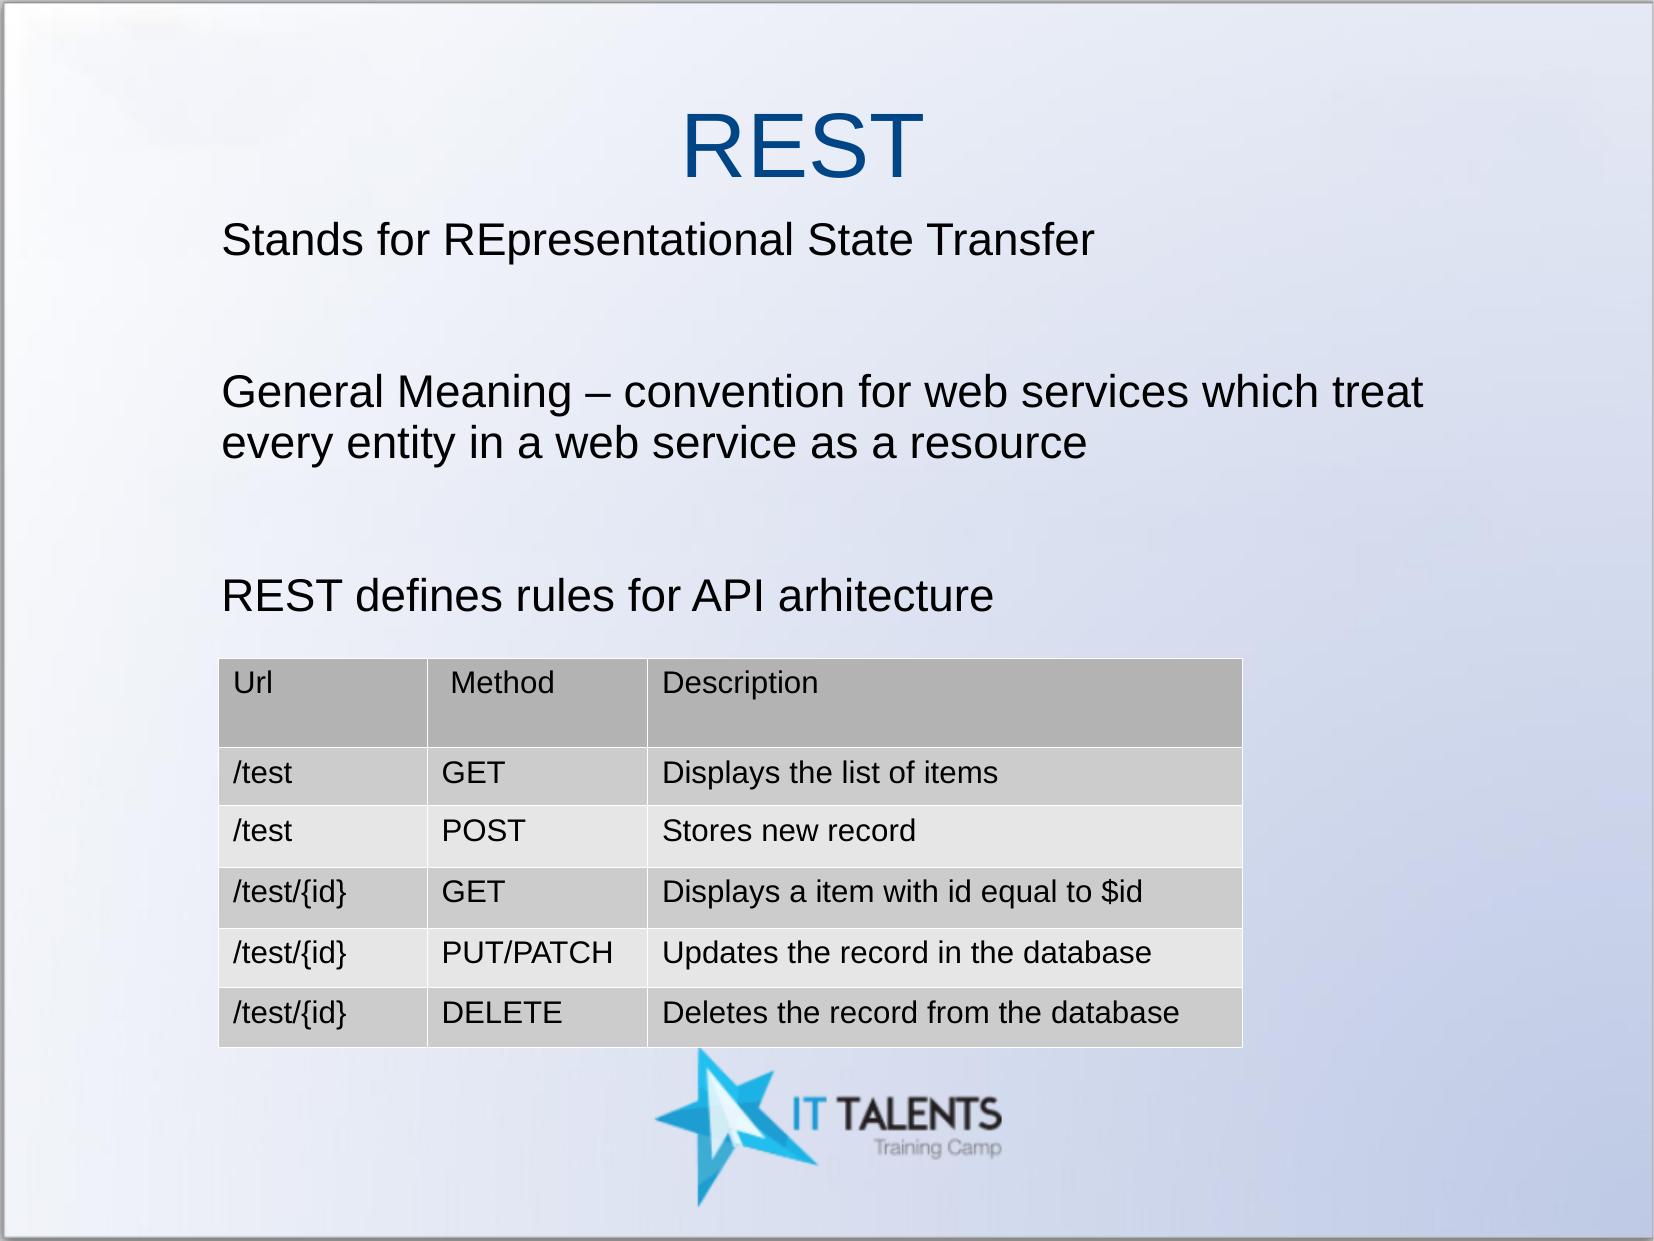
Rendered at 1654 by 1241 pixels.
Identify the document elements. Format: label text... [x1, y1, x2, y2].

table_cell Updates the record in the database [648, 929, 1242, 987]
table_cell /test/{id} [219, 988, 427, 1047]
table_cell Deletes the record from the database [648, 988, 1242, 1047]
table_cell /test/{id} [219, 868, 427, 928]
table_cell POST [428, 806, 647, 867]
table_cell DELETE [428, 988, 647, 1047]
table_header Method [428, 659, 647, 747]
table_cell /test/{id} [219, 929, 427, 987]
text_box Stands for REpresentational State Transfer General Meaning – convention for web services which treat every entity in a web service as a resource REST defines rules for API arhitecture [206, 206, 1536, 857]
table_cell /test [219, 748, 427, 805]
table_cell Displays the list of items [648, 748, 1242, 805]
table_header Url [219, 659, 427, 747]
title REST [59, 56, 1548, 237]
table_cell /test [219, 806, 427, 867]
picture [0, 0, 1654, 1241]
table_cell Stores new record [648, 806, 1242, 867]
table_cell GET [428, 868, 647, 928]
table_cell Displays a item with id equal to $id [648, 868, 1242, 928]
table_cell GET [428, 748, 647, 805]
table_header Description [648, 659, 1242, 747]
table_cell PUT/PATCH [428, 929, 647, 987]
